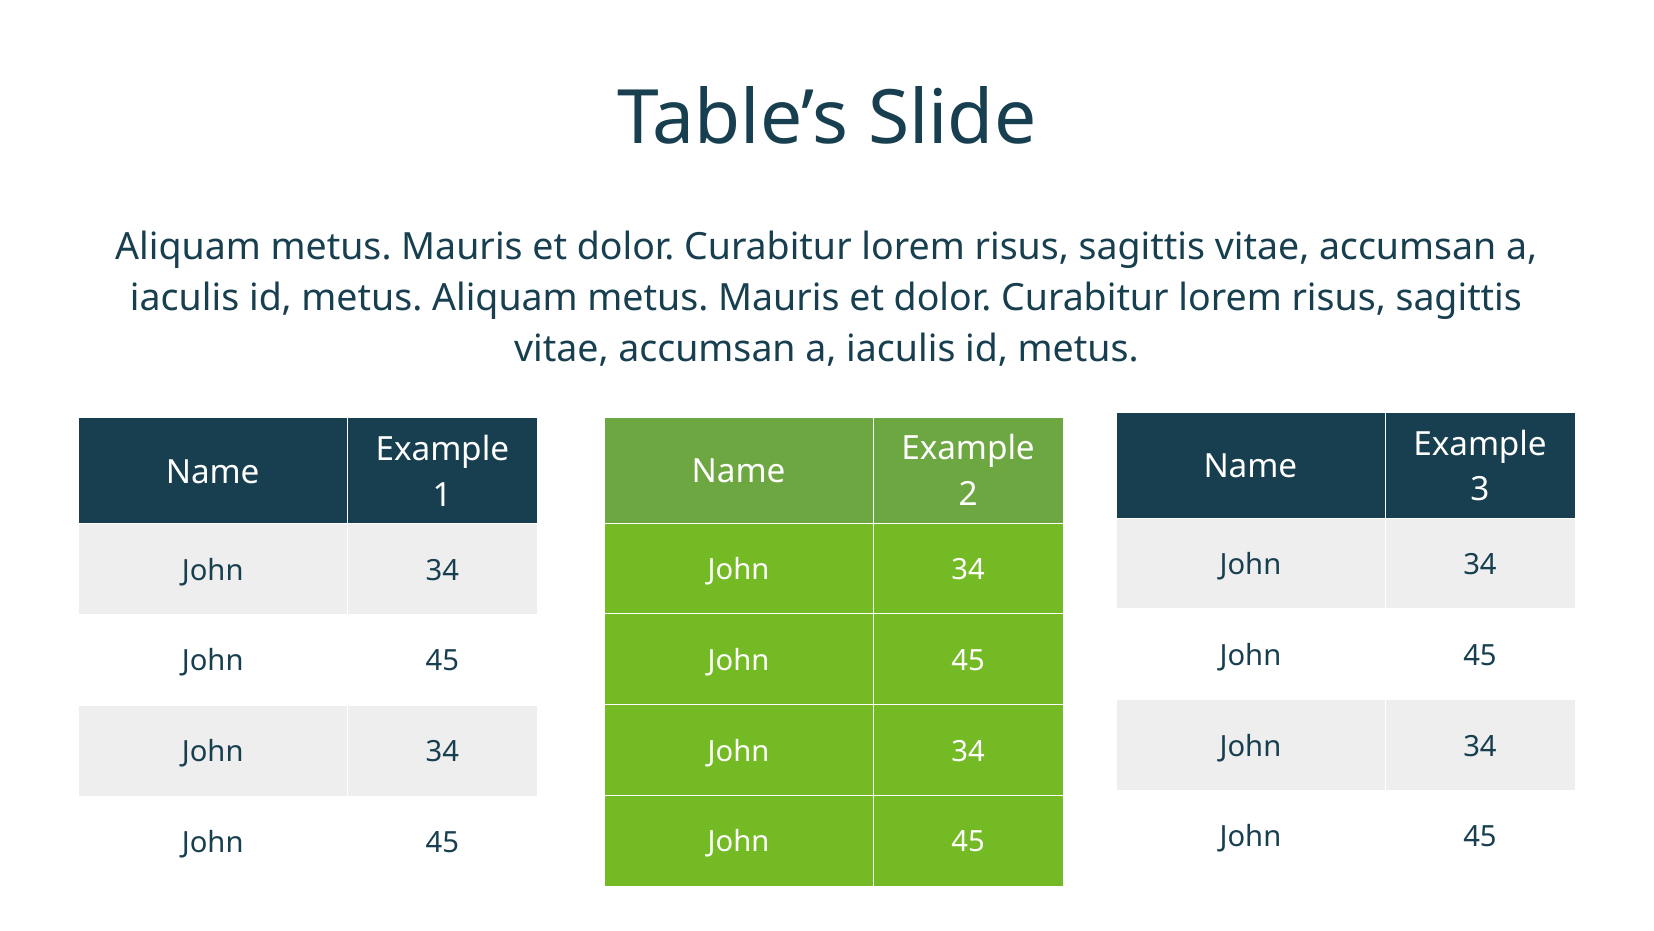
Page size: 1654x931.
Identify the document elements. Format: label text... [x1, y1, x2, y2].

table_cell 45 [874, 614, 1063, 704]
table_cell John [1117, 791, 1385, 881]
table_cell John [1117, 700, 1385, 790]
table_header Name [1117, 413, 1385, 518]
table_cell John [79, 615, 347, 705]
table_cell 45 [1386, 791, 1575, 881]
table_cell John [1117, 609, 1385, 699]
table_header Example 2 [874, 418, 1063, 523]
table_cell 34 [874, 705, 1063, 795]
table_cell 34 [348, 524, 537, 614]
subtitle Aliquam metus. Mauris et dolor. Curabitur lorem risus, sagittis vitae, accumsan a, iaculis id, metus. Aliquam metus. Mauris et dolor. Curabitur lorem risus, sagittis vitae, accumsan a, iaculis id, metus. [82, 217, 1571, 376]
table_header Example 1 [348, 418, 537, 523]
table_cell 34 [1386, 519, 1575, 608]
table_cell John [605, 614, 873, 704]
table_cell John [605, 796, 873, 886]
table_cell John [1117, 519, 1385, 608]
table_cell John [79, 524, 347, 614]
table_cell John [605, 705, 873, 795]
table_header Example 3 [1386, 413, 1575, 518]
table_cell 34 [874, 524, 1063, 613]
table_cell 45 [874, 796, 1063, 886]
table_cell 34 [348, 706, 537, 796]
table_cell John [605, 524, 873, 613]
title Table’s Slide [82, 37, 1571, 193]
table_header Name [79, 418, 347, 523]
table_cell 45 [348, 615, 537, 705]
table_cell John [79, 706, 347, 796]
table_cell 45 [348, 797, 537, 886]
table_cell 45 [1386, 609, 1575, 699]
table_cell 34 [1386, 700, 1575, 790]
table_header Name [605, 418, 873, 523]
table_cell John [79, 797, 347, 886]
